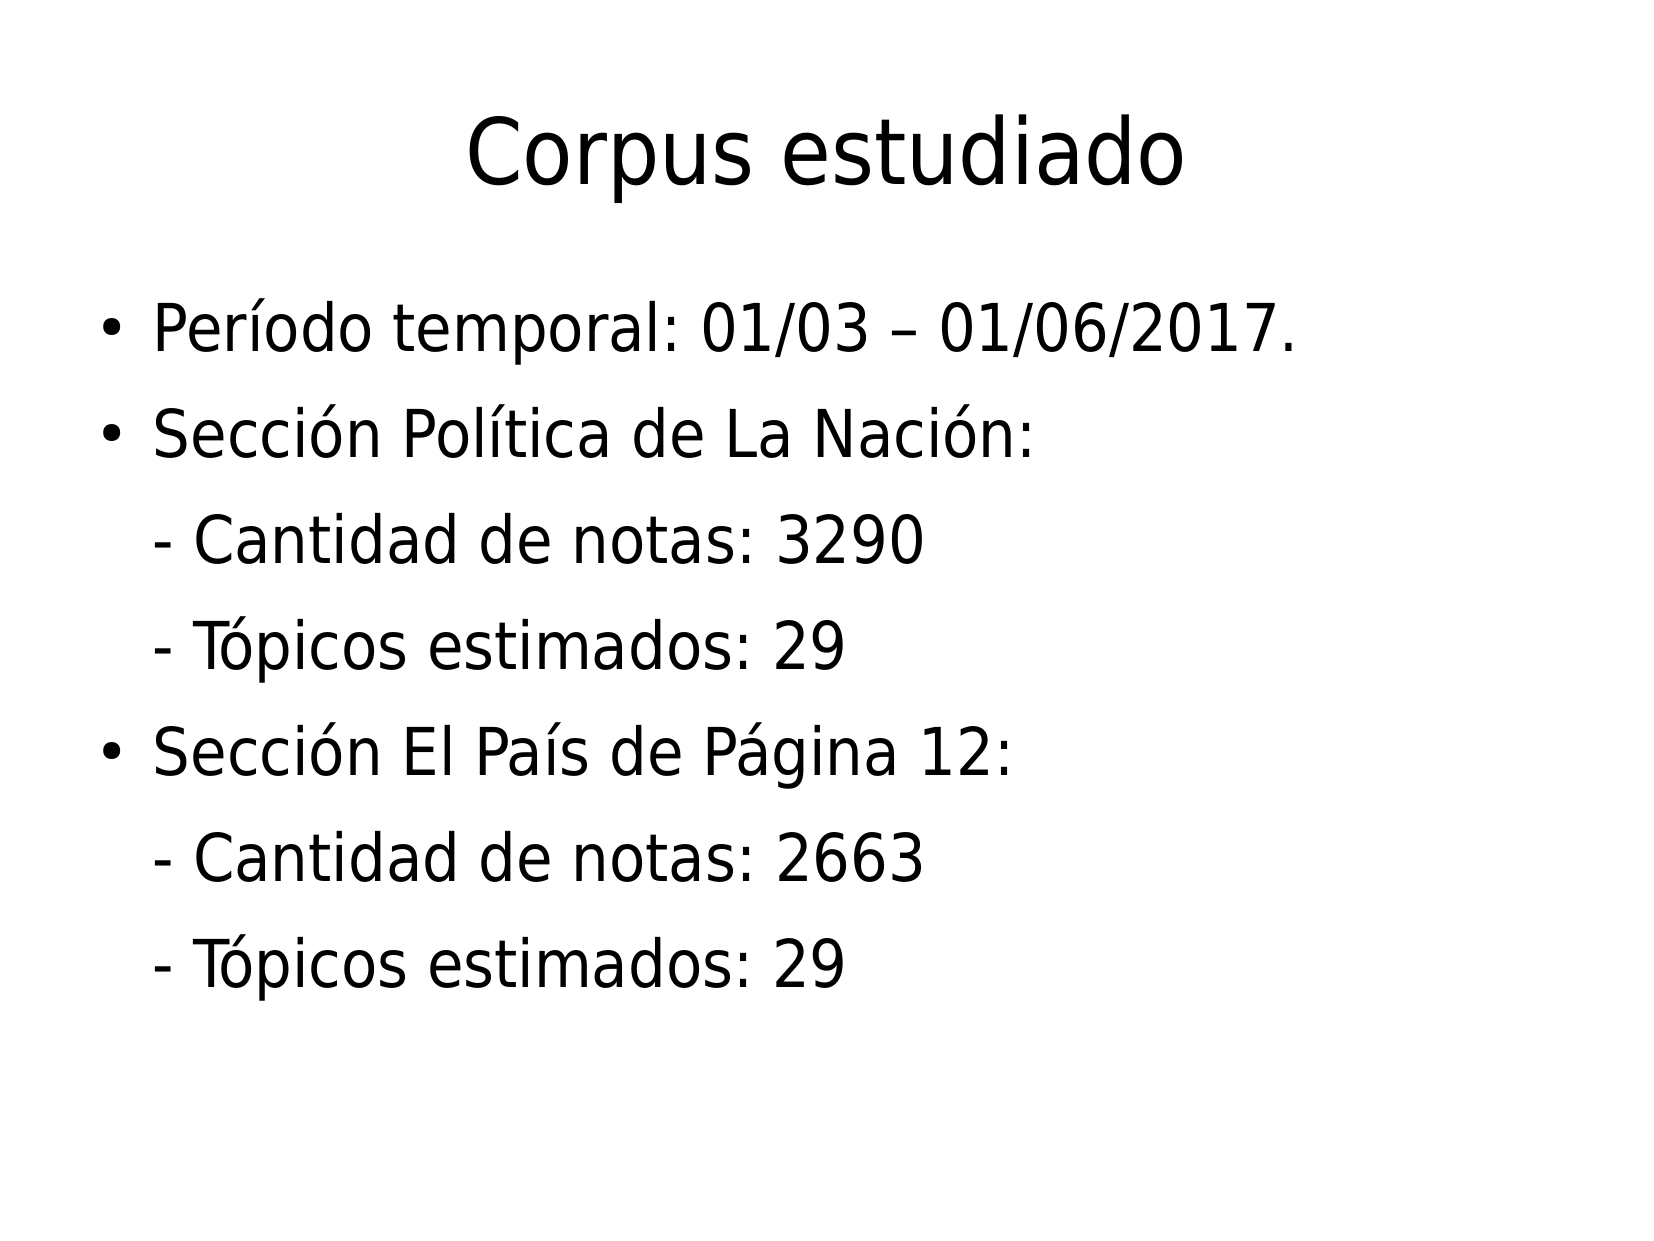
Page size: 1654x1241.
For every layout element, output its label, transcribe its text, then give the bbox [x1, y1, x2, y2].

title Corpus estudiado [82, 49, 1571, 257]
list Período temporal: 01/03 – 01/06/2017. Sección Política de La Nación: - Cantidad de notas: 3290 - Tópicos estimados: 29 Sección El País de Página 12: - Cantidad de notas: 2663 - Tópicos estimados: 29 [82, 290, 1571, 1010]
